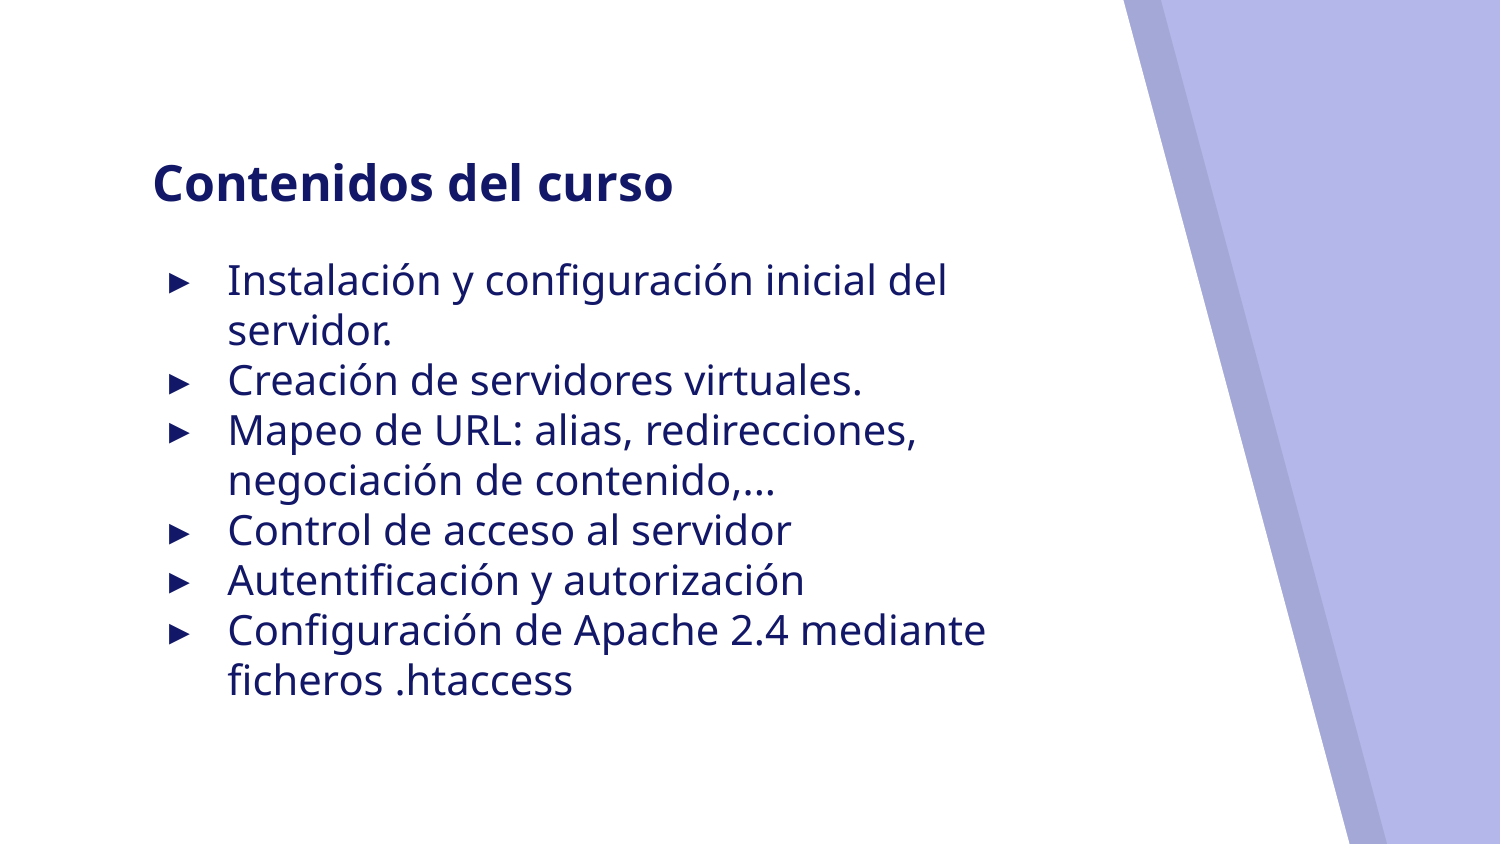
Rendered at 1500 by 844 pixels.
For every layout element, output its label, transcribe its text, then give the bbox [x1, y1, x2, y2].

title Contenidos del curso [137, 146, 1011, 227]
list Instalación y configuración inicial del servidor. Creación de servidores virtuales. Mapeo de URL: alias, redirecciones, negociación de contenido,... Control de acceso al servidor Autentificación y autorización Configuración de Apache 2.4 mediante ficheros .htaccess [137, 238, 1129, 609]
